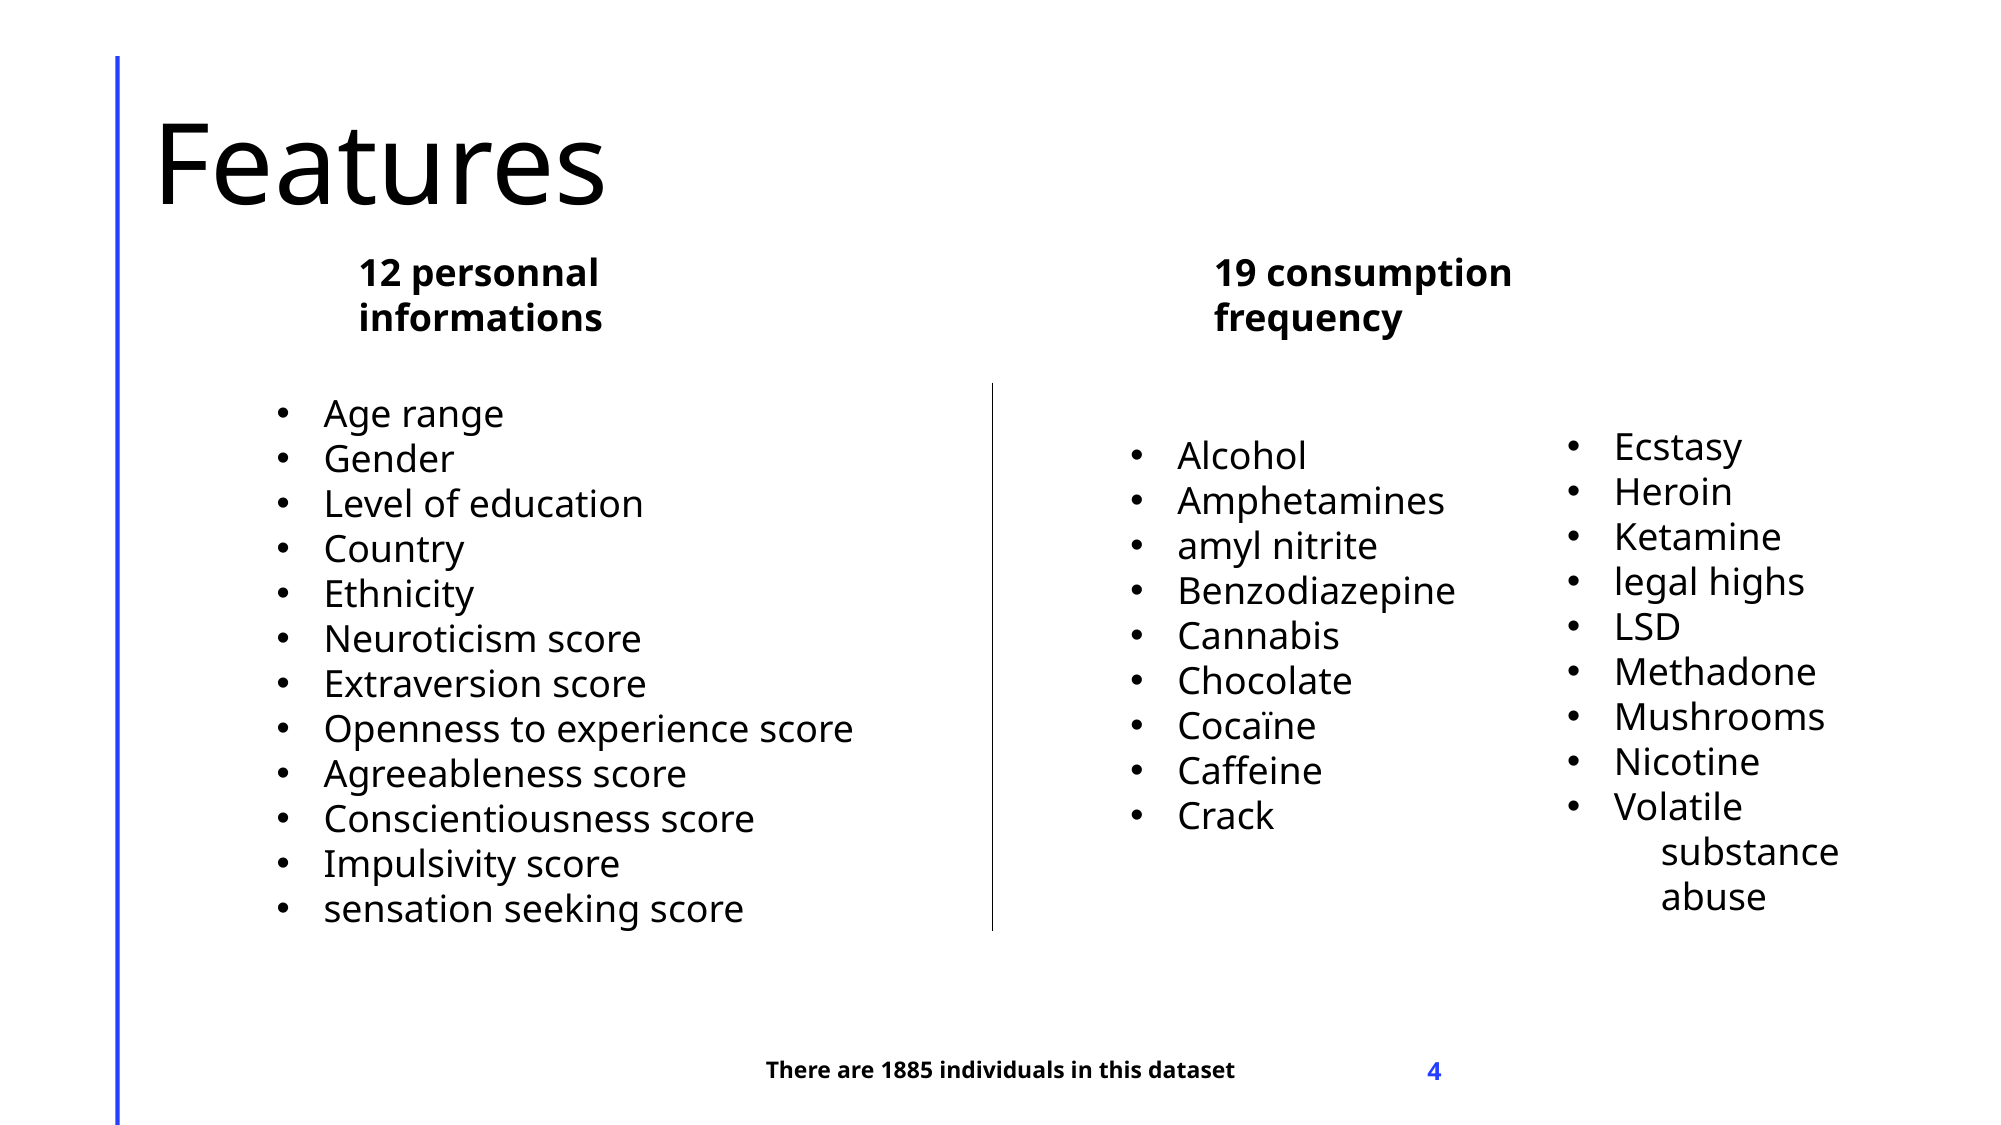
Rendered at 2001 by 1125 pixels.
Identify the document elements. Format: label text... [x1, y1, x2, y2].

text_box 19 consumption frequency [1198, 241, 1706, 303]
text_box 5 [1412, 1042, 1863, 1103]
title Features [137, 59, 1863, 278]
text_box Age range Gender Level of education Country Ethnicity Neuroticism score Extraversion score Openness to experience score Agreeableness score Conscientiousness score Impulsivity score sensation seeking score [261, 382, 953, 944]
text_box 12 personnal informations [343, 241, 851, 303]
text_box Ecstasy Heroin Ketamine legal highs LSD Methadone Mushrooms Nicotine Volatile substance abuse [1552, 415, 1925, 931]
text_box There are 1885 individuals in this dataset [750, 1047, 1234, 1091]
text_box Alcohol Amphetamines amyl nitrite Benzodiazepine Cannabis Chocolate Cocaïne Caffeine Crack [1115, 424, 1488, 849]
